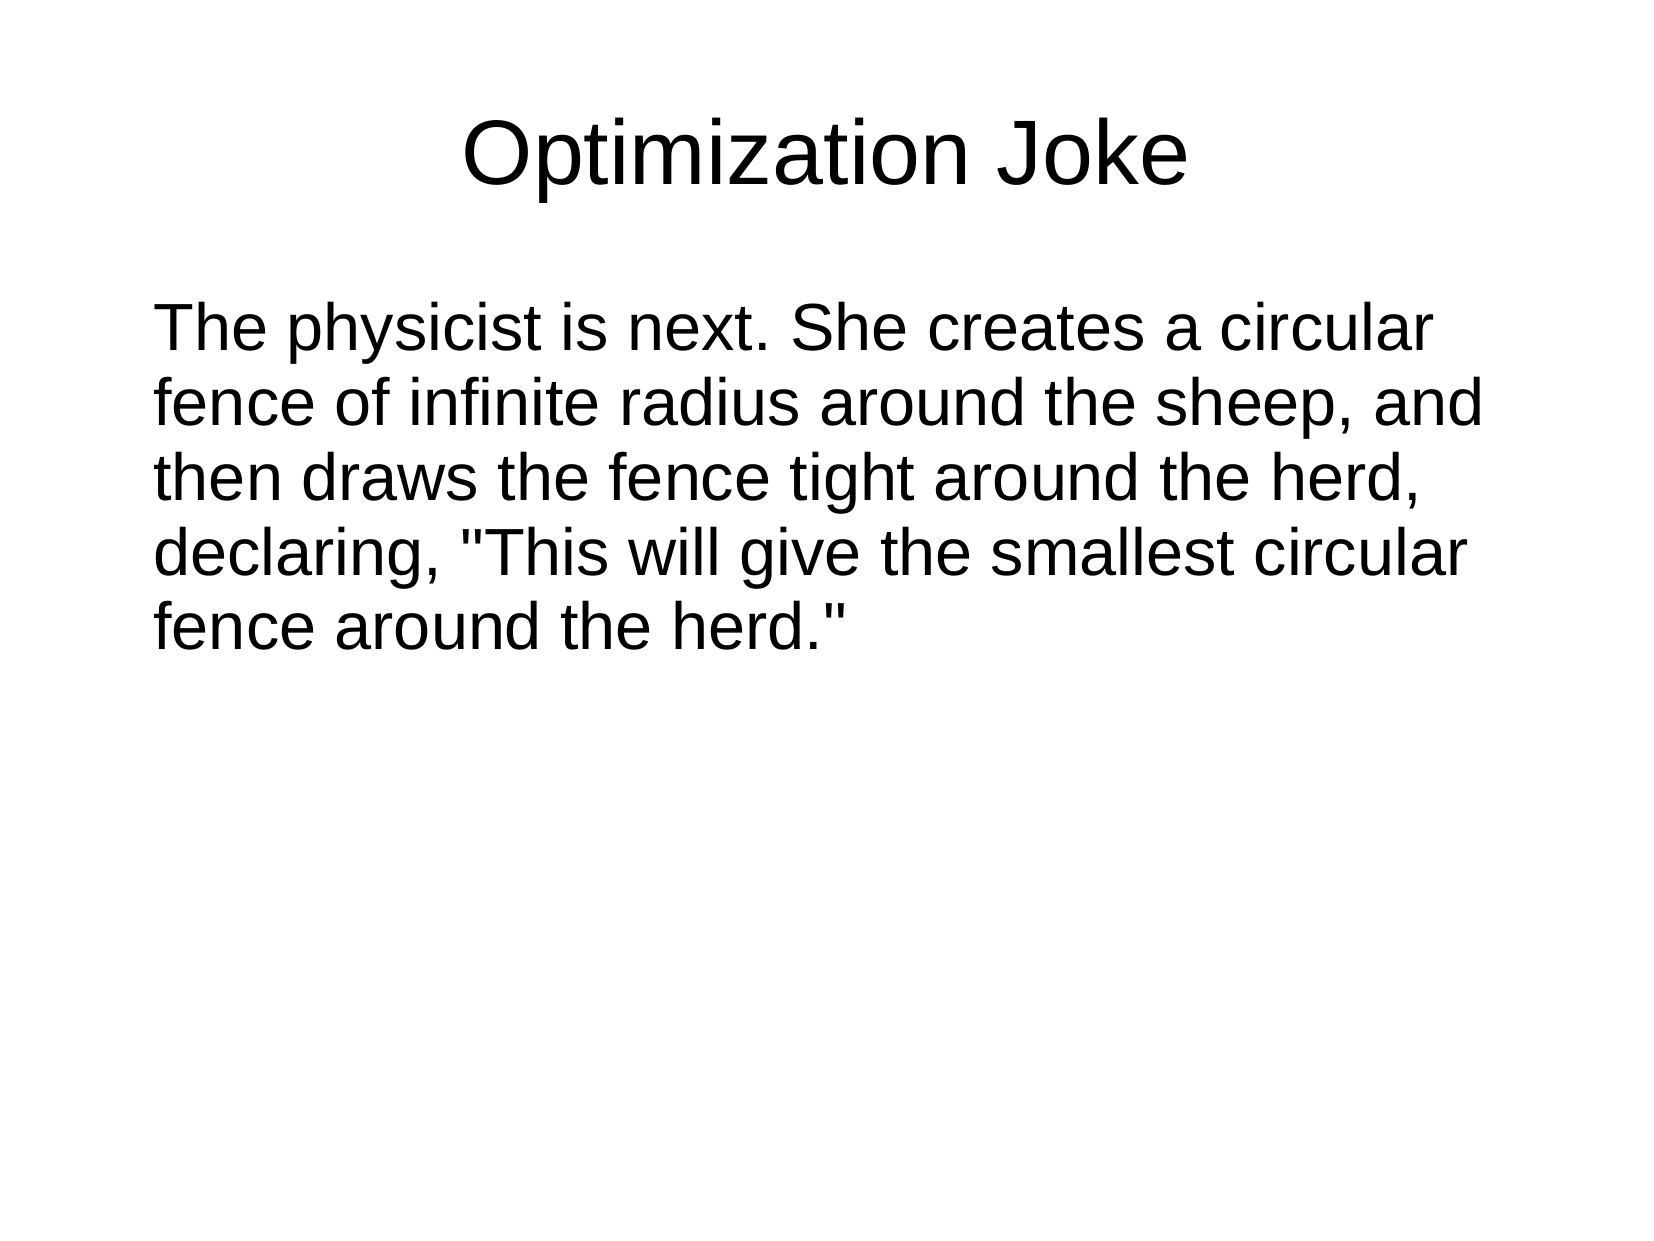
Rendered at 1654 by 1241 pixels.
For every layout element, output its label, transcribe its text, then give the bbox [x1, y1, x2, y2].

title Optimization Joke [82, 49, 1571, 257]
list The physicist is next. She creates a circular fence of infinite radius around the sheep, and then draws the fence tight around the herd, declaring, "This will give the smallest circular fence around the herd." [82, 290, 1571, 1109]
